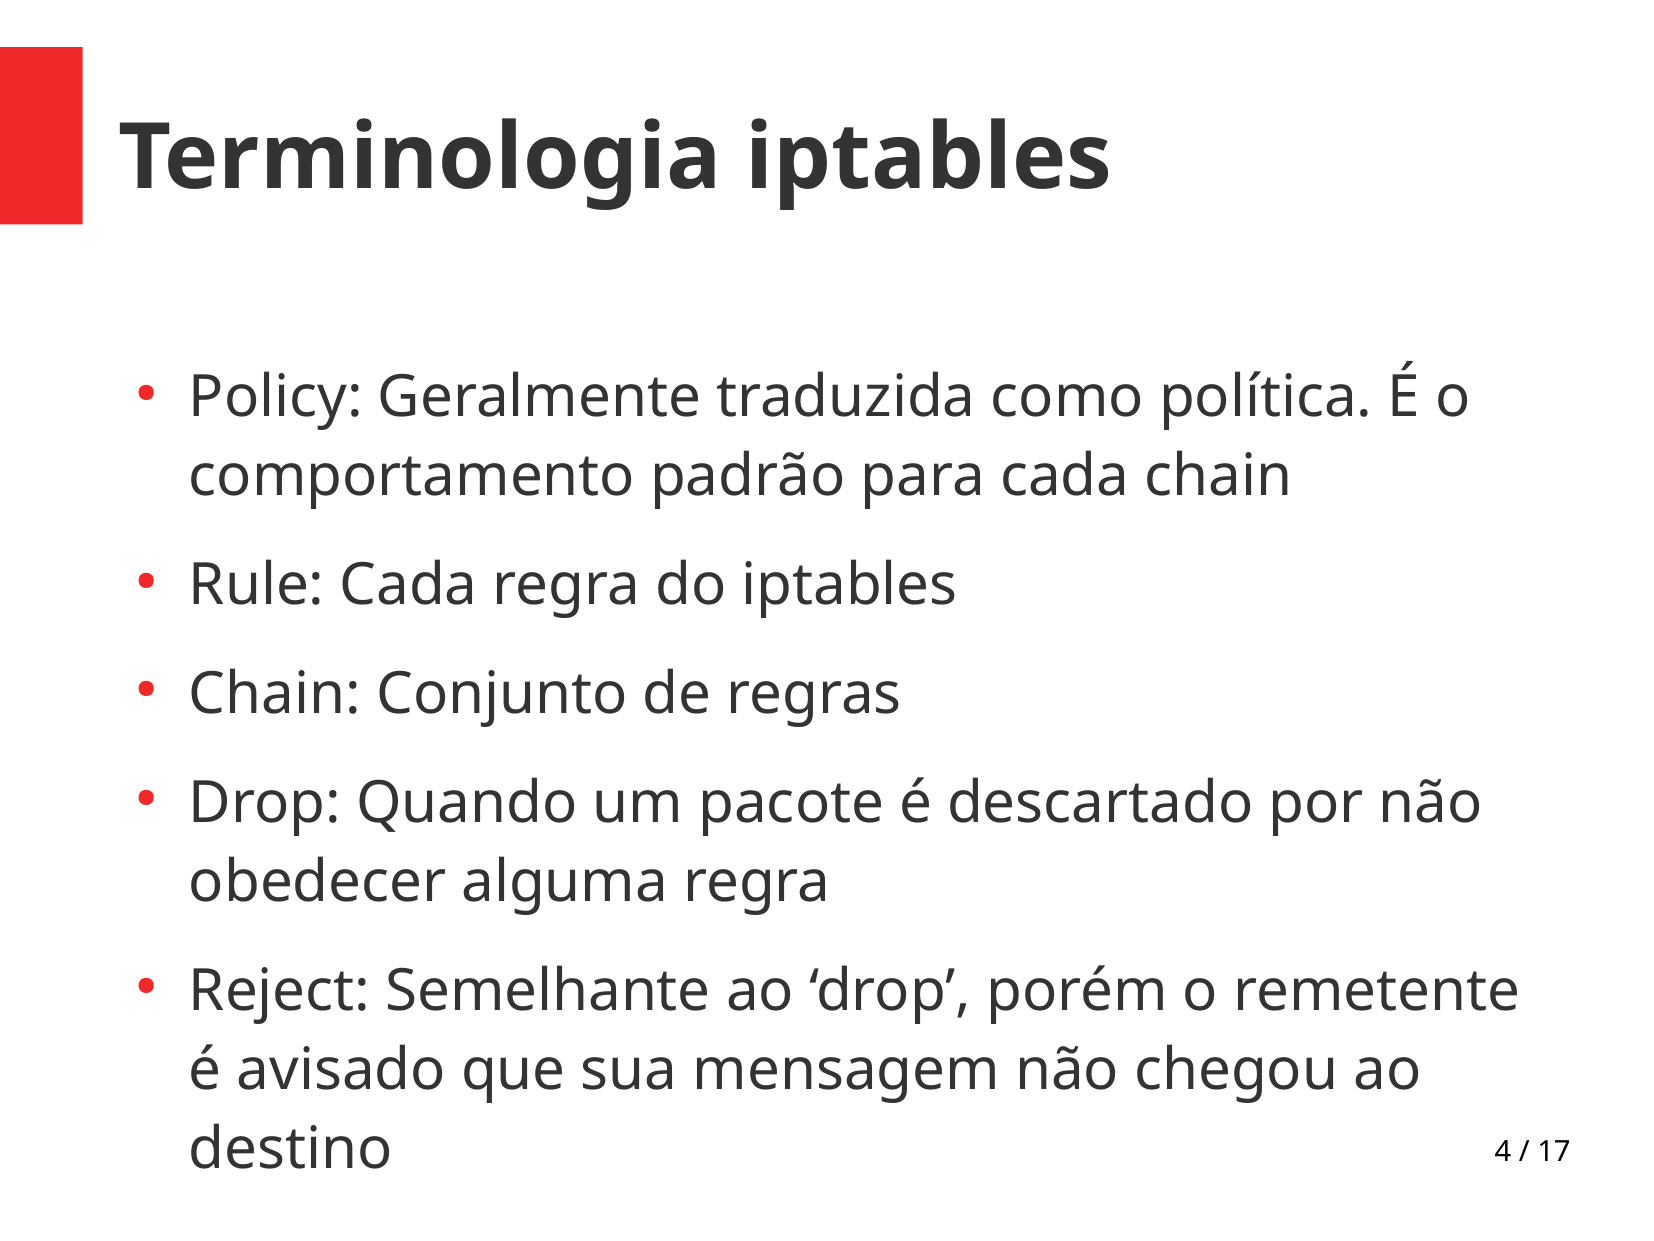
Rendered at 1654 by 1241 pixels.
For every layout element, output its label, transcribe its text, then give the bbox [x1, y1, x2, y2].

list Policy: Geralmente traduzida como política. É o comportamento padrão para cada chain Rule: Cada regra do iptables Chain: Conjunto de regras Drop: Quando um pacote é descartado por não obedecer alguma regra Reject: Semelhante ao ‘drop’, porém o remetente é avisado que sua mensagem não chegou ao destino [118, 354, 1536, 1074]
title Terminologia iptables [118, 49, 1571, 257]
